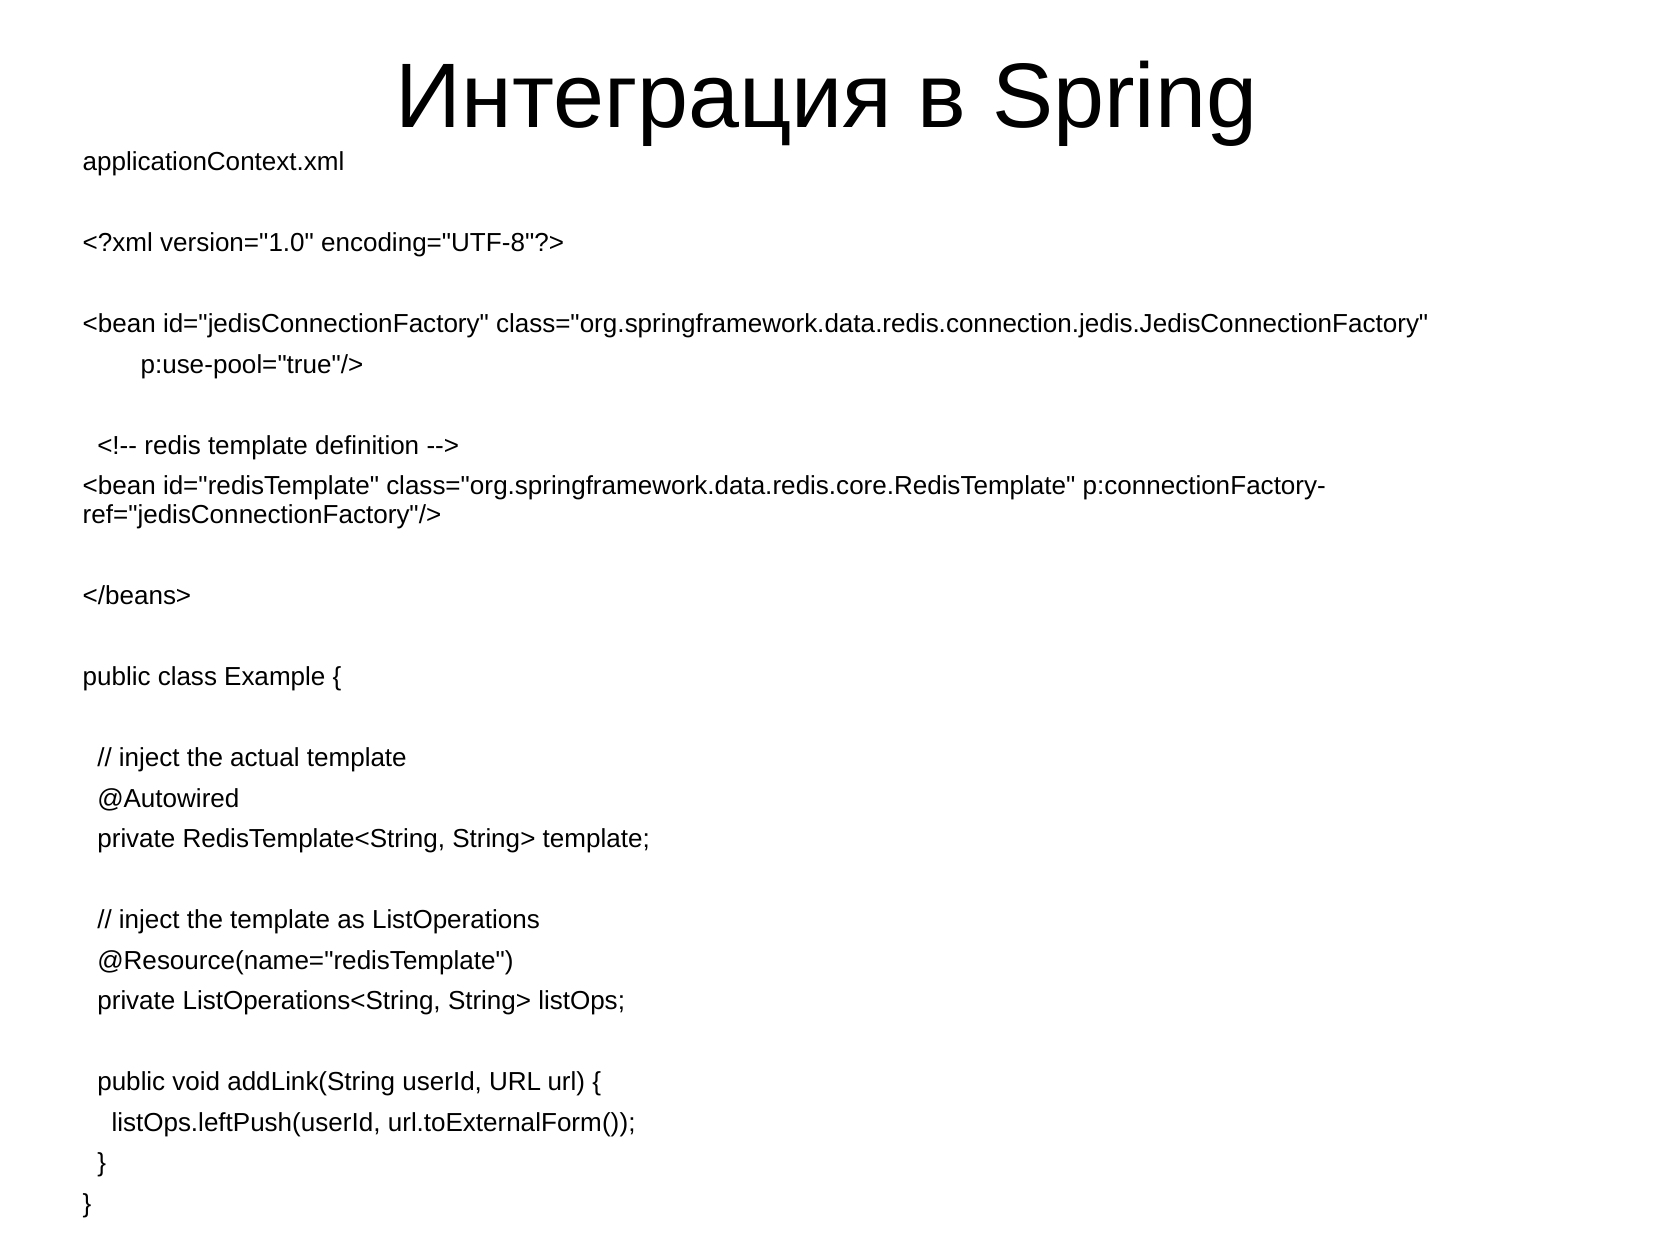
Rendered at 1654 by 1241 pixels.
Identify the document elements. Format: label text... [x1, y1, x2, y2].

title Интеграция в Spring [82, 44, 1571, 146]
list applicationContext.xml <?xml version="1.0" encoding="UTF-8"?> <bean id="jedisConnectionFactory" class="org.springframework.data.redis.connection.jedis.JedisConnectionFactory" p:use-pool="true"/> <!-- redis template definition --> <bean id="redisTemplate" class="org.springframework.data.redis.core.RedisTemplate" p:connectionFactory-ref="jedisConnectionFactory"/> </beans> public class Example { // inject the actual template @Autowired private RedisTemplate<String, String> template; // inject the template as ListOperations @Resource(name="redisTemplate") private ListOperations<String, String> listOps; public void addLink(String userId, URL url) { listOps.leftPush(userId, url.toExternalForm()); } } [82, 146, 1571, 1229]
